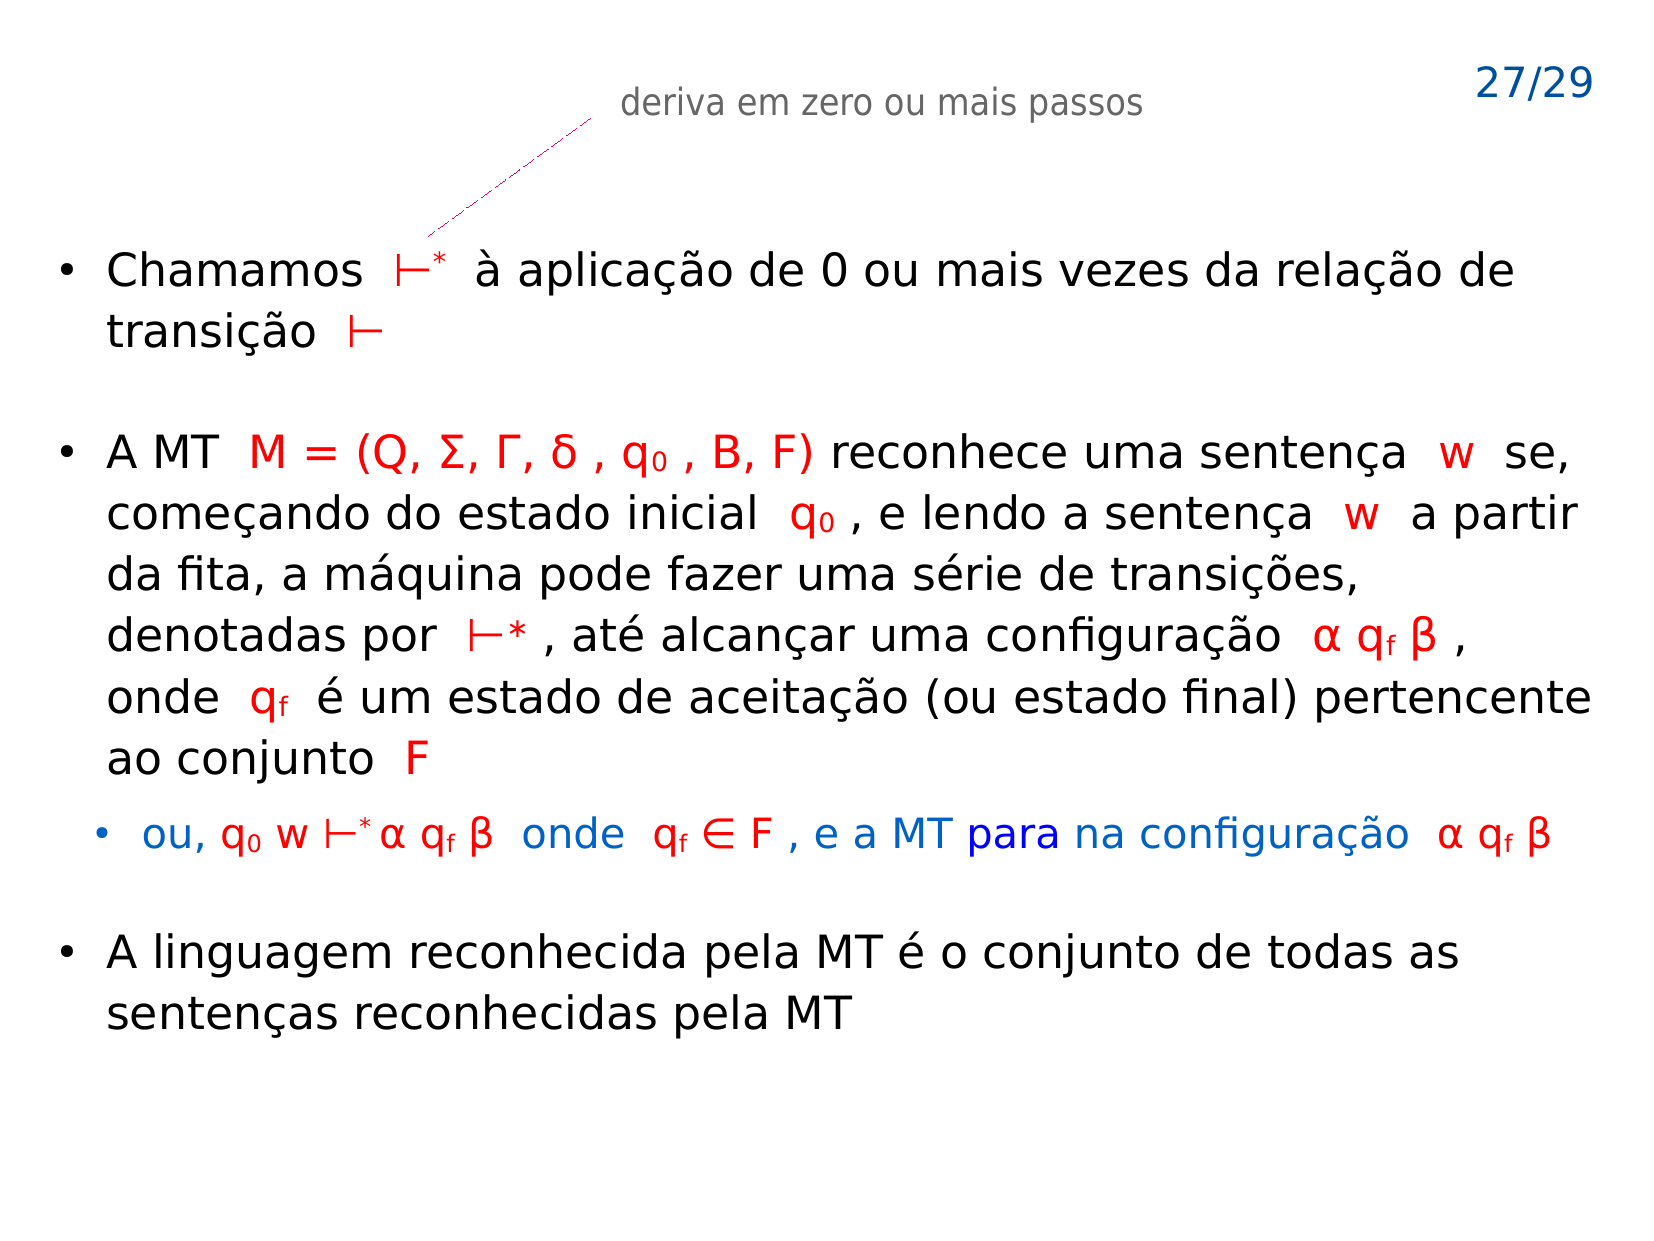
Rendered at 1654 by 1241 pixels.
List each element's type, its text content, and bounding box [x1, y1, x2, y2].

text_box deriva em zero ou mais passos [605, 73, 1241, 148]
list Chamamos ⊢* à aplicação de 0 ou mais vezes da relação de transição ⊢ A MT M = (Q, Σ, Γ, δ , q0 , B, F) reconhece uma sentença w se, começando do estado inicial q0 , e lendo a sentença w a partir da fita, a máquina pode fazer uma série de transições, denotadas por ⊢∗ , até alcançar uma configuração α qf β , onde qf é um estado de aceitação (ou estado final) pertencente ao conjunto F ou, q0 w ⊢* α qf β onde qf ∈ F , e a MT para na configuração α qf β A linguagem reconhecida pela MT é o conjunto de todas as sentenças reconhecidas pela MT [59, 236, 1595, 1211]
